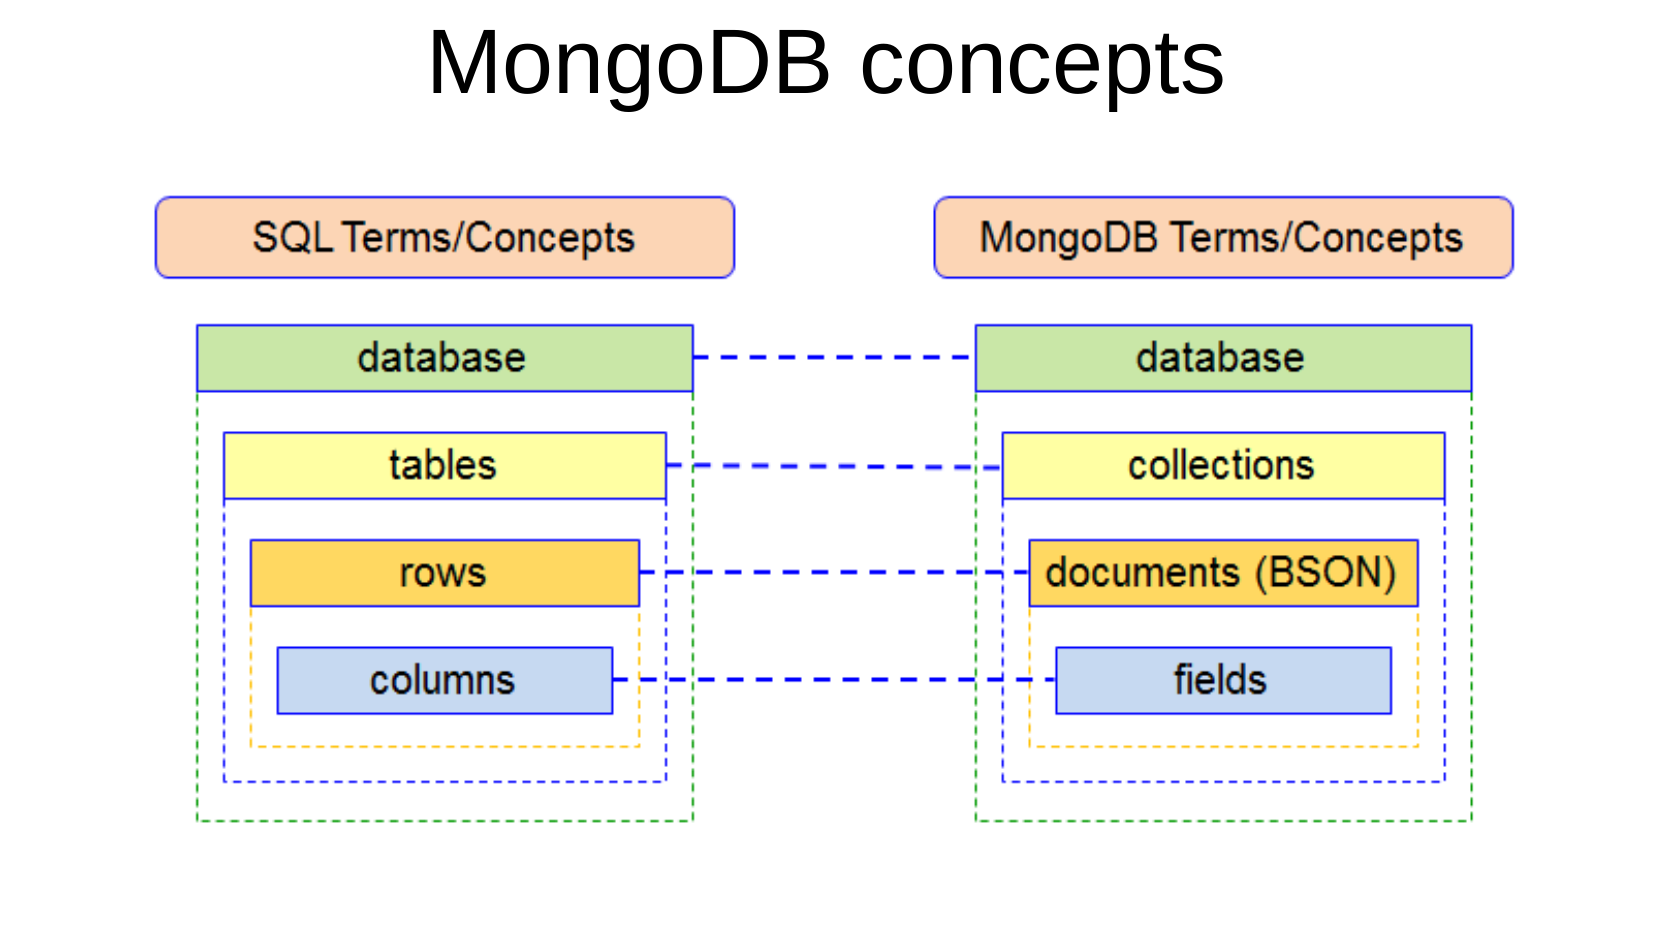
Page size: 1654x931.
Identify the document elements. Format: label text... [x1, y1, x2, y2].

title MongoDB concepts [82, 0, 1571, 140]
picture [112, 147, 1562, 895]
